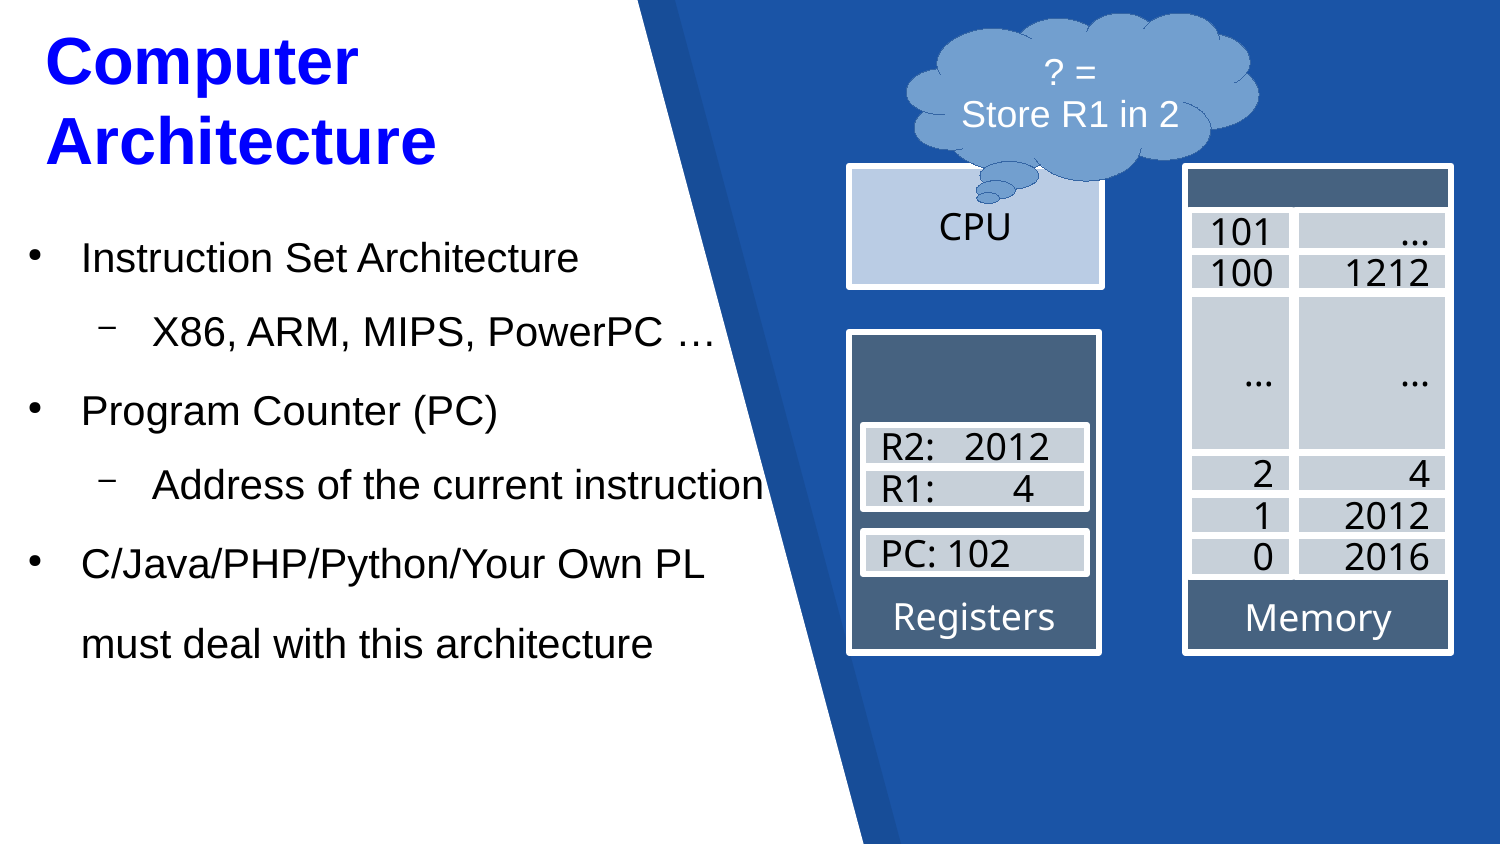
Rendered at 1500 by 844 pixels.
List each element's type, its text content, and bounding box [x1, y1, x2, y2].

text_box Memory [1185, 165, 1452, 653]
text_box 2012 [1295, 495, 1449, 536]
text_box 1 [1189, 495, 1292, 536]
text_box 101 [1189, 209, 1292, 253]
text_box 2 [1189, 454, 1292, 495]
text_box 4 [1295, 454, 1449, 495]
title Computer Architecture [30, 113, 627, 193]
list Instruction Set Architecture X86, ARM, MIPS, PowerPC … Program Counter (PC) Address of the current instruction C/Java/PHP/Python/Your Own PL must deal with this architecture [0, 215, 797, 611]
text_box 2016 [1295, 536, 1449, 578]
text_box 0 [1189, 536, 1292, 578]
text_box 1212 [1295, 253, 1449, 294]
text_box PC: 102 [862, 531, 1088, 574]
text_box ... [1295, 209, 1449, 253]
text_box ... [1189, 294, 1292, 454]
text_box Registers [848, 332, 1100, 653]
text_box CPU [849, 165, 1102, 287]
text_box R2: 2012 [862, 425, 1088, 468]
text_box R1: 4 [862, 468, 1088, 509]
text_box ? = Store R1 in 2 [906, 13, 1260, 204]
text_box ... [1295, 294, 1449, 454]
text_box 100 [1189, 253, 1292, 294]
